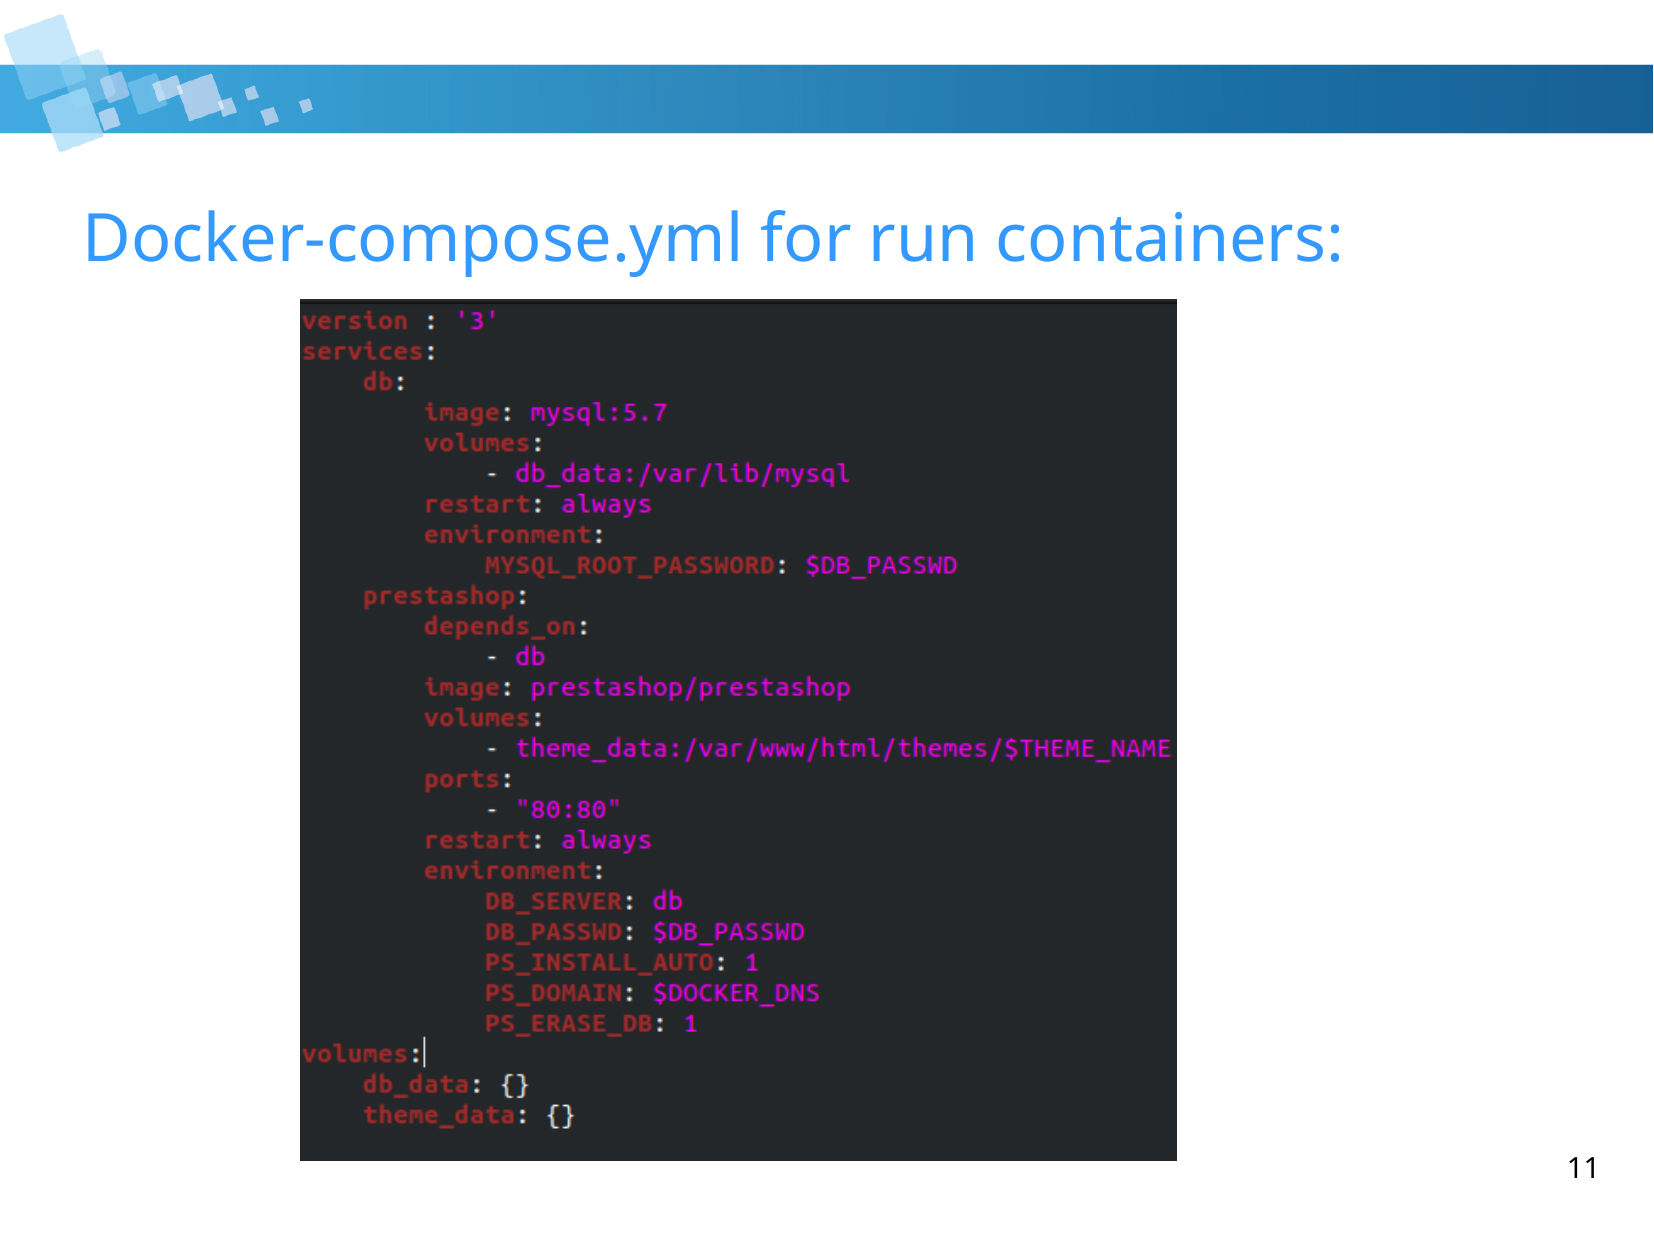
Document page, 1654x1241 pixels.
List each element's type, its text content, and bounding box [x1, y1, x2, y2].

title Docker-compose.yml for run containers: [82, 132, 1571, 340]
picture [0, 0, 1653, 1238]
